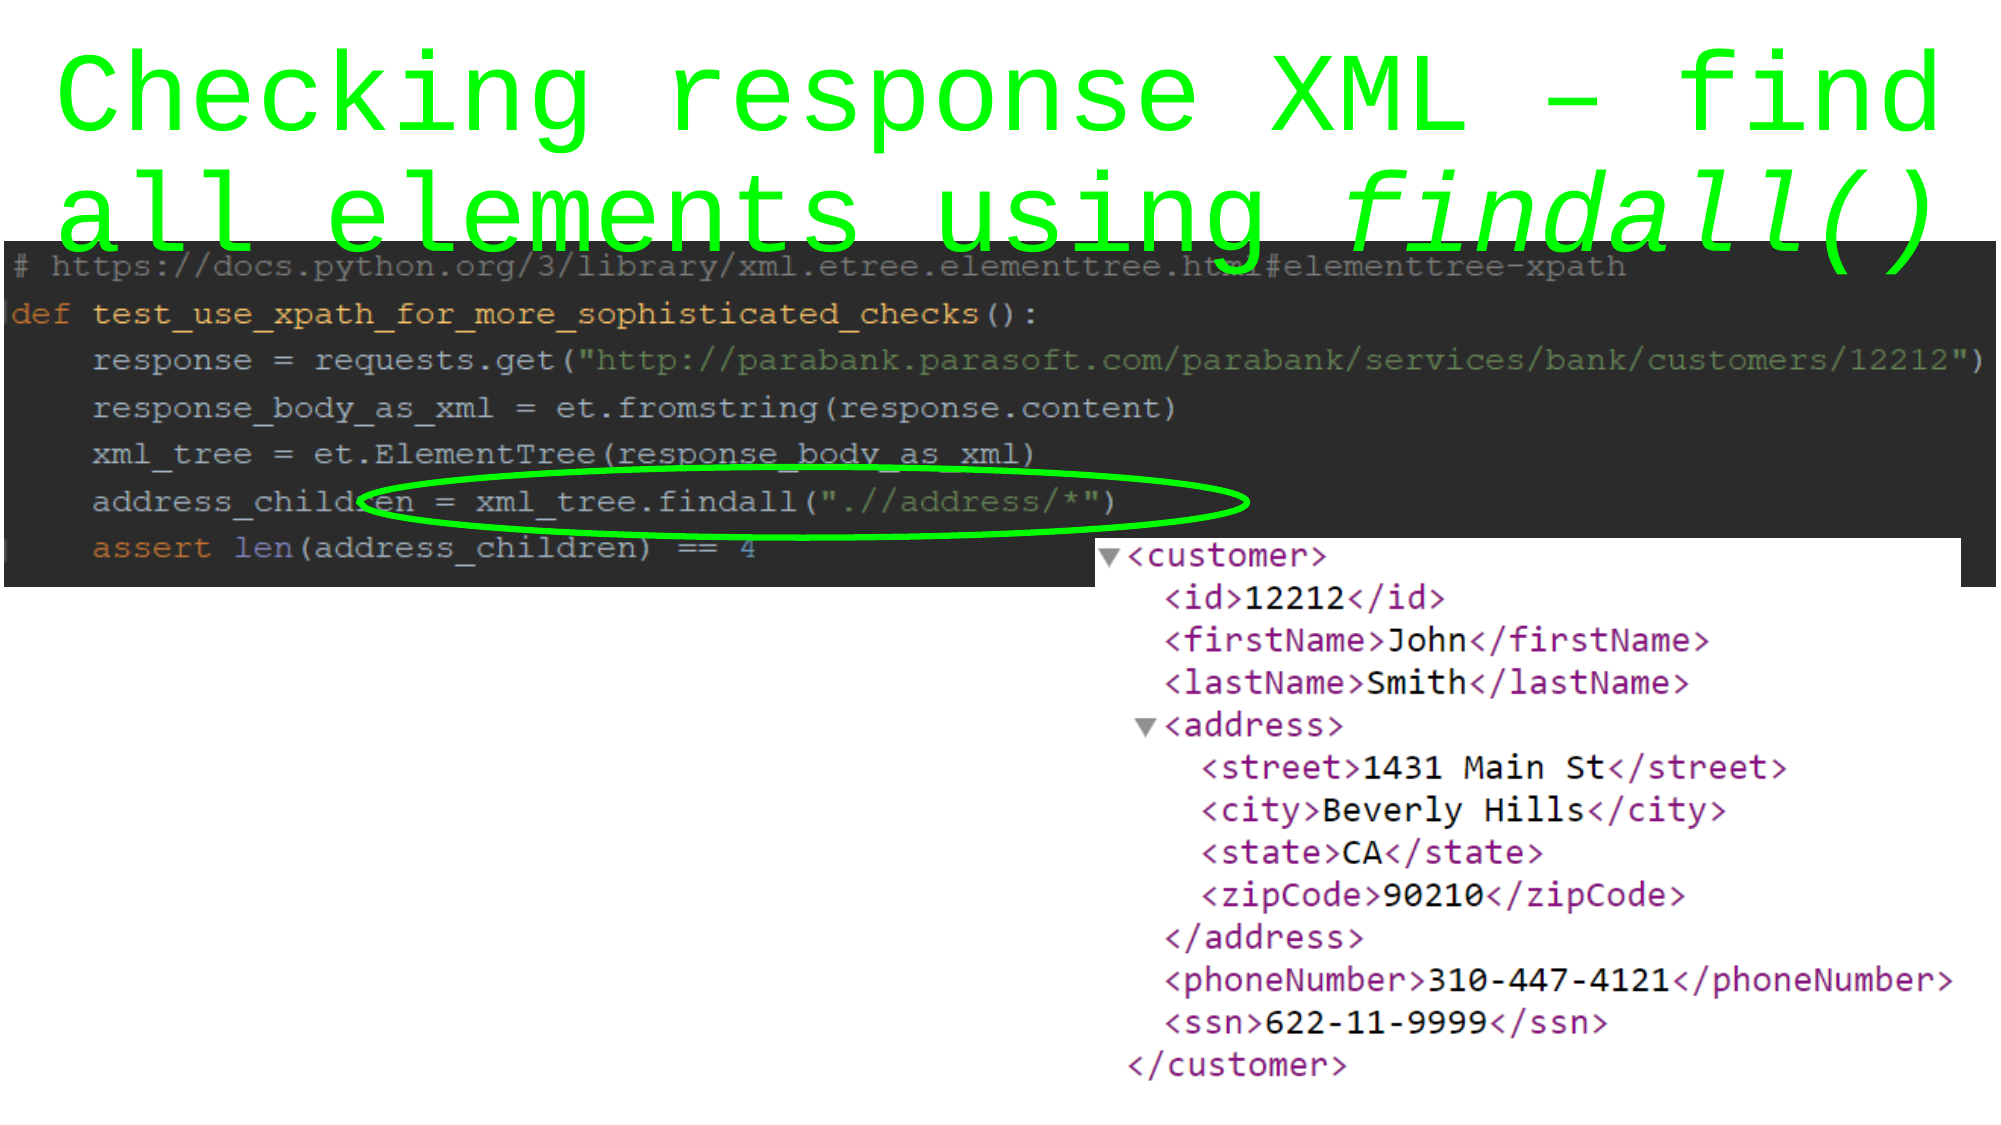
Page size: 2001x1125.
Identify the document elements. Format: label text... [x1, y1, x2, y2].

picture [1558, 241, 1576, 245]
title Checking response XML – find all elements using findall() [0, 25, 2000, 221]
picture [818, 241, 843, 245]
picture [1623, 241, 1640, 245]
picture [484, 241, 504, 245]
picture [349, 241, 369, 245]
picture [4, 241, 1996, 1093]
picture [619, 241, 639, 245]
picture [74, 241, 91, 245]
picture [1020, 241, 1045, 245]
